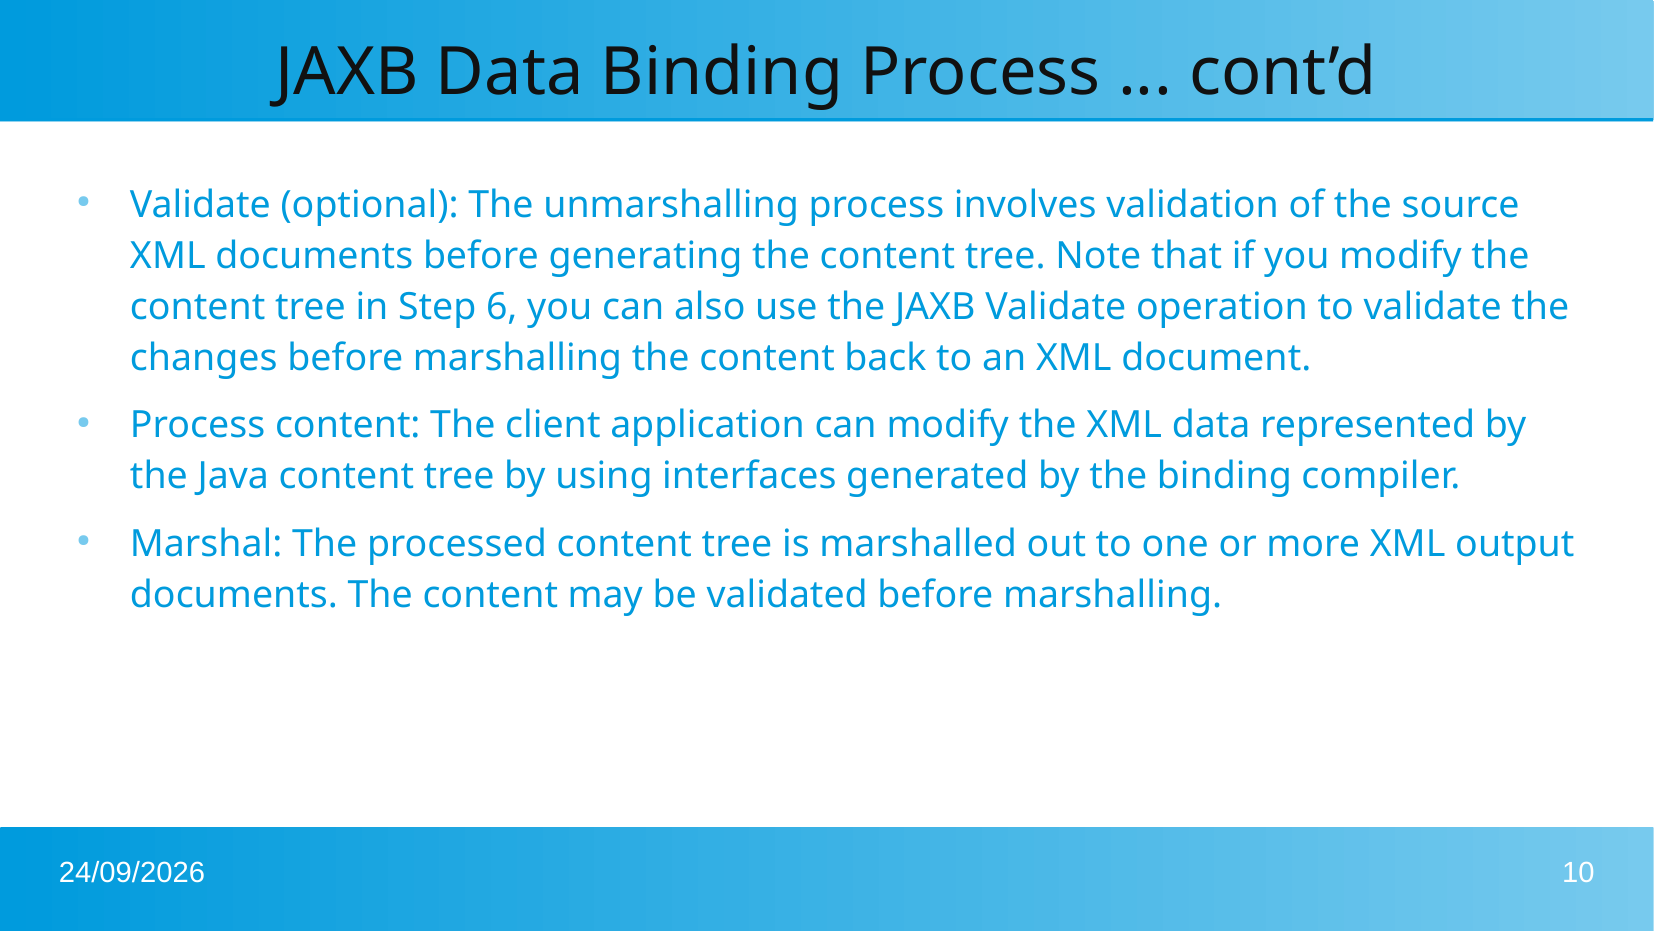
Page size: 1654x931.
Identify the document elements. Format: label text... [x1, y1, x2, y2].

list Validate (optional): The unmarshalling process involves validation of the source XML documents before generating the content tree. Note that if you modify the content tree in Step 6, you can also use the JAXB Validate operation to validate the changes before marshalling the content back to an XML document. Process content: The client application can modify the XML data represented by the Java content tree by using interfaces generated by the binding compiler. Marshal: The processed content tree is marshalled out to one or more XML output documents. The content may be validated before marshalling. [59, 177, 1595, 768]
title JAXB Data Binding Process ... cont’d [59, 29, 1595, 108]
